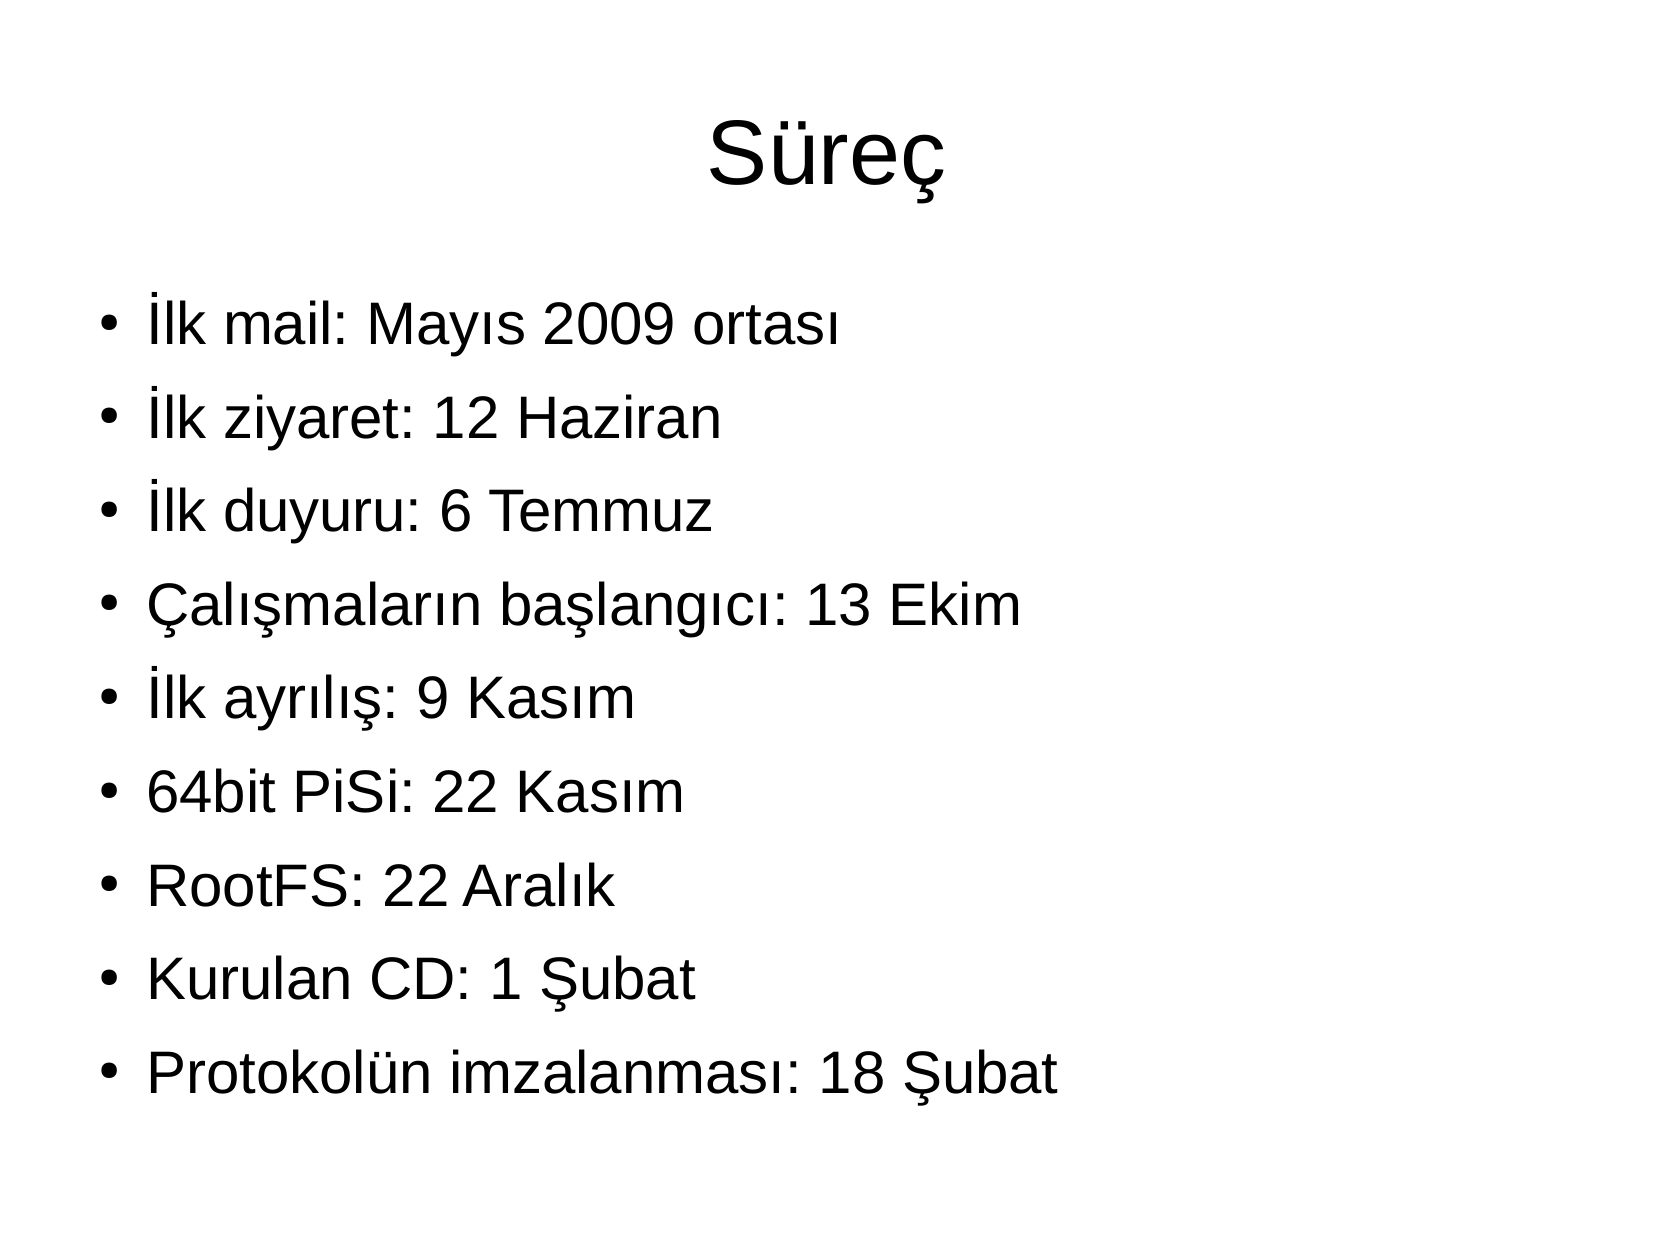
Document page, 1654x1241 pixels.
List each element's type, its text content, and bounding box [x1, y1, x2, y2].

title Süreç [82, 49, 1571, 257]
list İlk mail: Mayıs 2009 ortası İlk ziyaret: 12 Haziran İlk duyuru: 6 Temmuz Çalışmaların başlangıcı: 13 Ekim İlk ayrılış: 9 Kasım 64bit PiSi: 22 Kasım RootFS: 22 Aralık Kurulan CD: 1 Şubat Protokolün imzalanması: 18 Şubat [82, 290, 1571, 1109]
